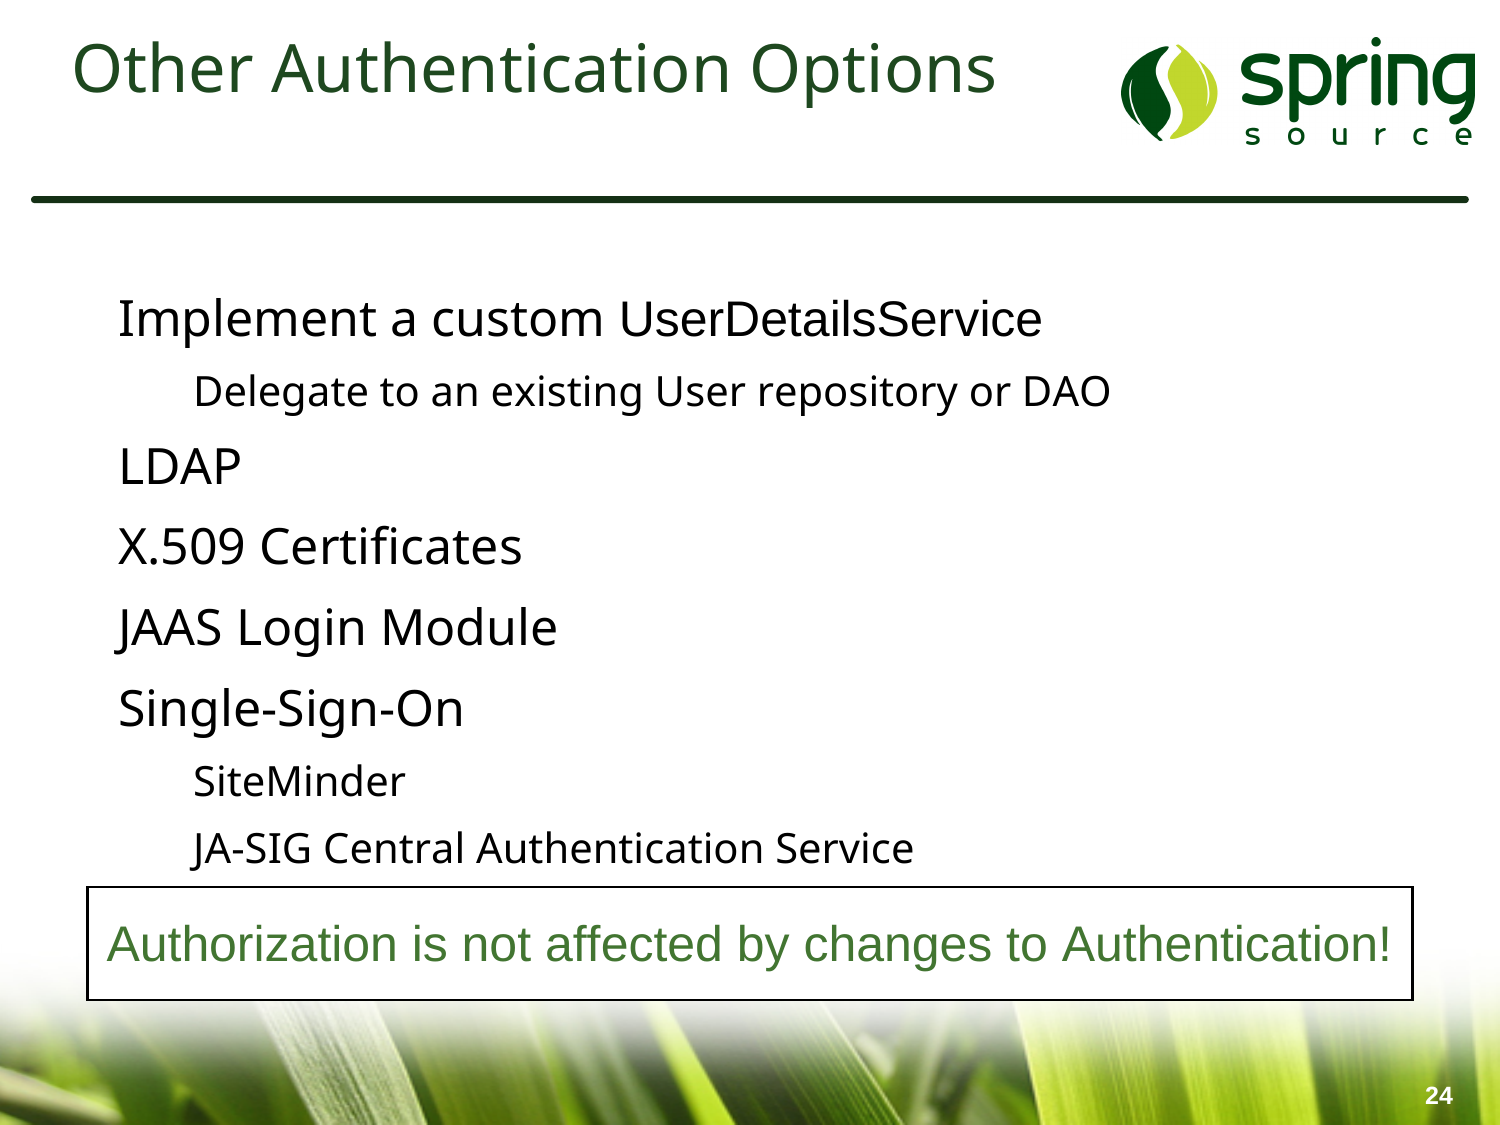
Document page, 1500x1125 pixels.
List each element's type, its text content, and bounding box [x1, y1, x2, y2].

text_box Authorization is not affected by changes to Authentication! [87, 887, 1413, 1000]
picture [0, 944, 1500, 1125]
picture [1121, 37, 1475, 145]
title Other Authentication Options [56, 13, 1089, 176]
list Implement a custom UserDetailsService Delegate to an existing User repository or DAO LDAP X.509 Certificates JAAS Login Module Single-Sign-On SiteMinder JA-SIG Central Authentication Service [103, 275, 1394, 887]
